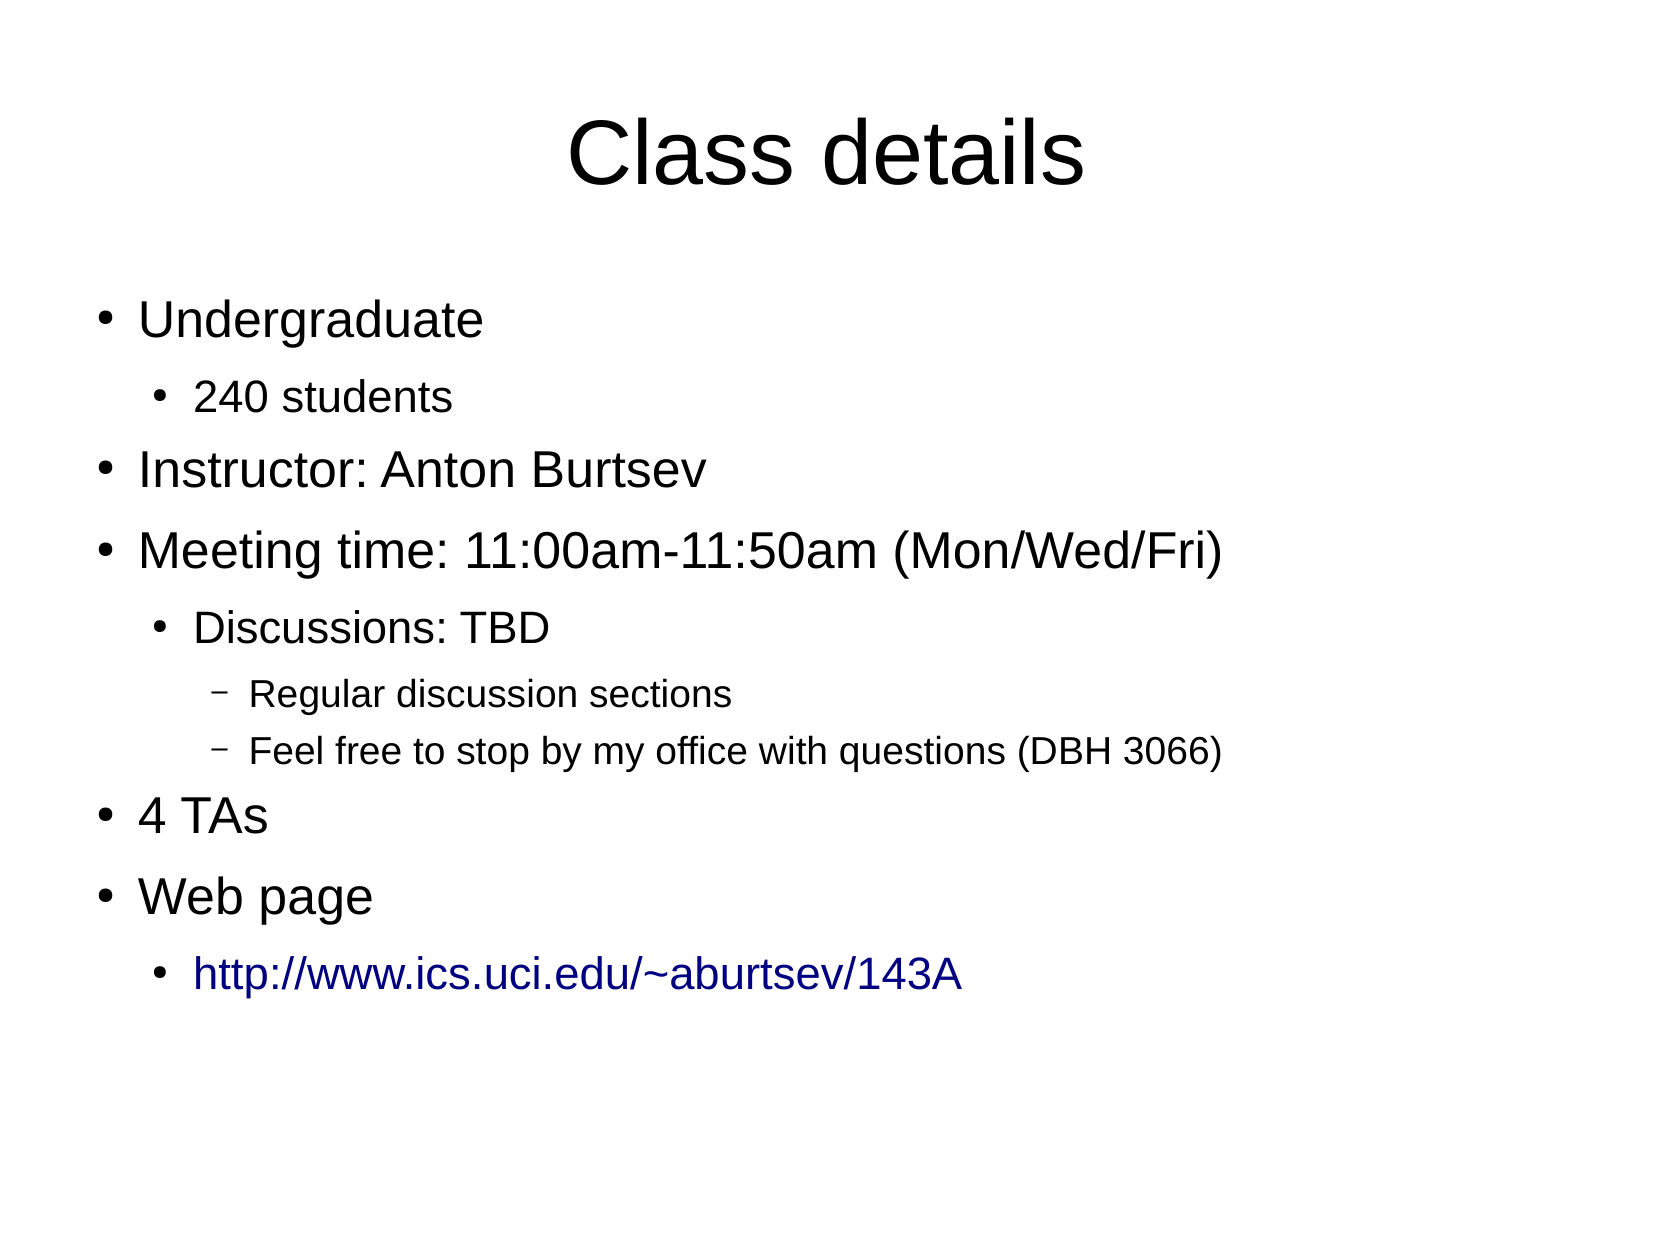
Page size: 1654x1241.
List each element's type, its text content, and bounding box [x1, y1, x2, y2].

list Undergraduate 240 students Instructor: Anton Burtsev Meeting time: 11:00am-11:50am (Mon/Wed/Fri) Discussions: TBD Regular discussion sections Feel free to stop by my office with questions (DBH 3066) 4 TAs Web page http://www.ics.uci.edu/~aburtsev/143A [82, 290, 1571, 1010]
title Class details [82, 49, 1571, 257]
